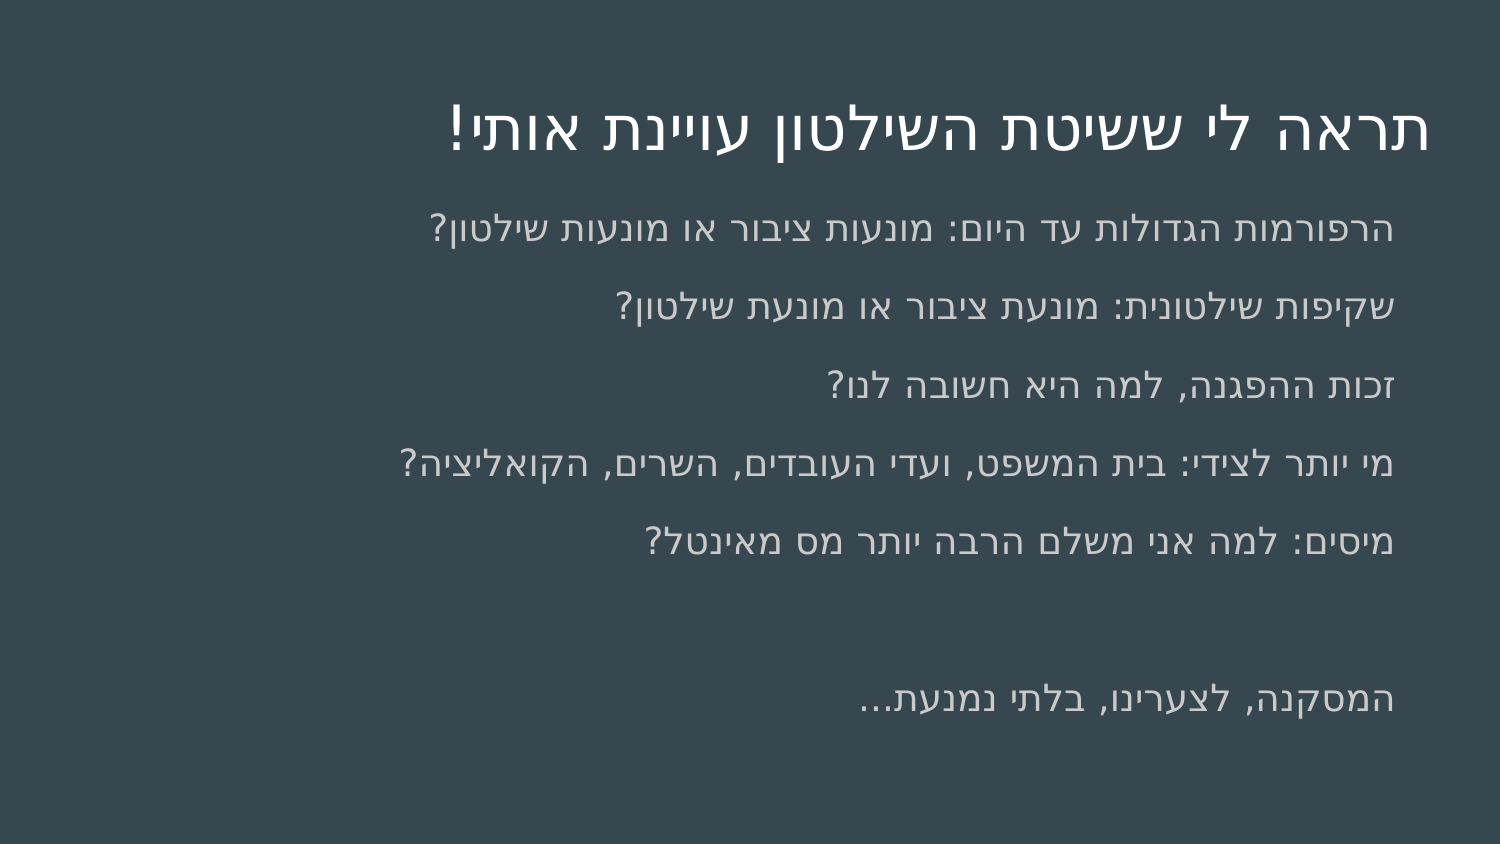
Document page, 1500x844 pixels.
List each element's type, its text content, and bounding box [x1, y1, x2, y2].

list הרפורמות הגדולות עד היום: מונעות ציבור או מונעות שילטון? שקיפות שילטונית: מונעת ציבור או מונעת שילטון? זכות ההפגנה, למה היא חשובה לנו? מי יותר לצידי: בית המשפט, ועדי העובדים, השרים, הקואליציה? מיסים: למה אני משלם הרבה יותר מס מאינטל? המסקנה, לצערינו, בלתי נמנעת... [51, 189, 1449, 750]
title תראה לי ששיטת השילטון עויינת אותי! [51, 72, 1449, 167]
